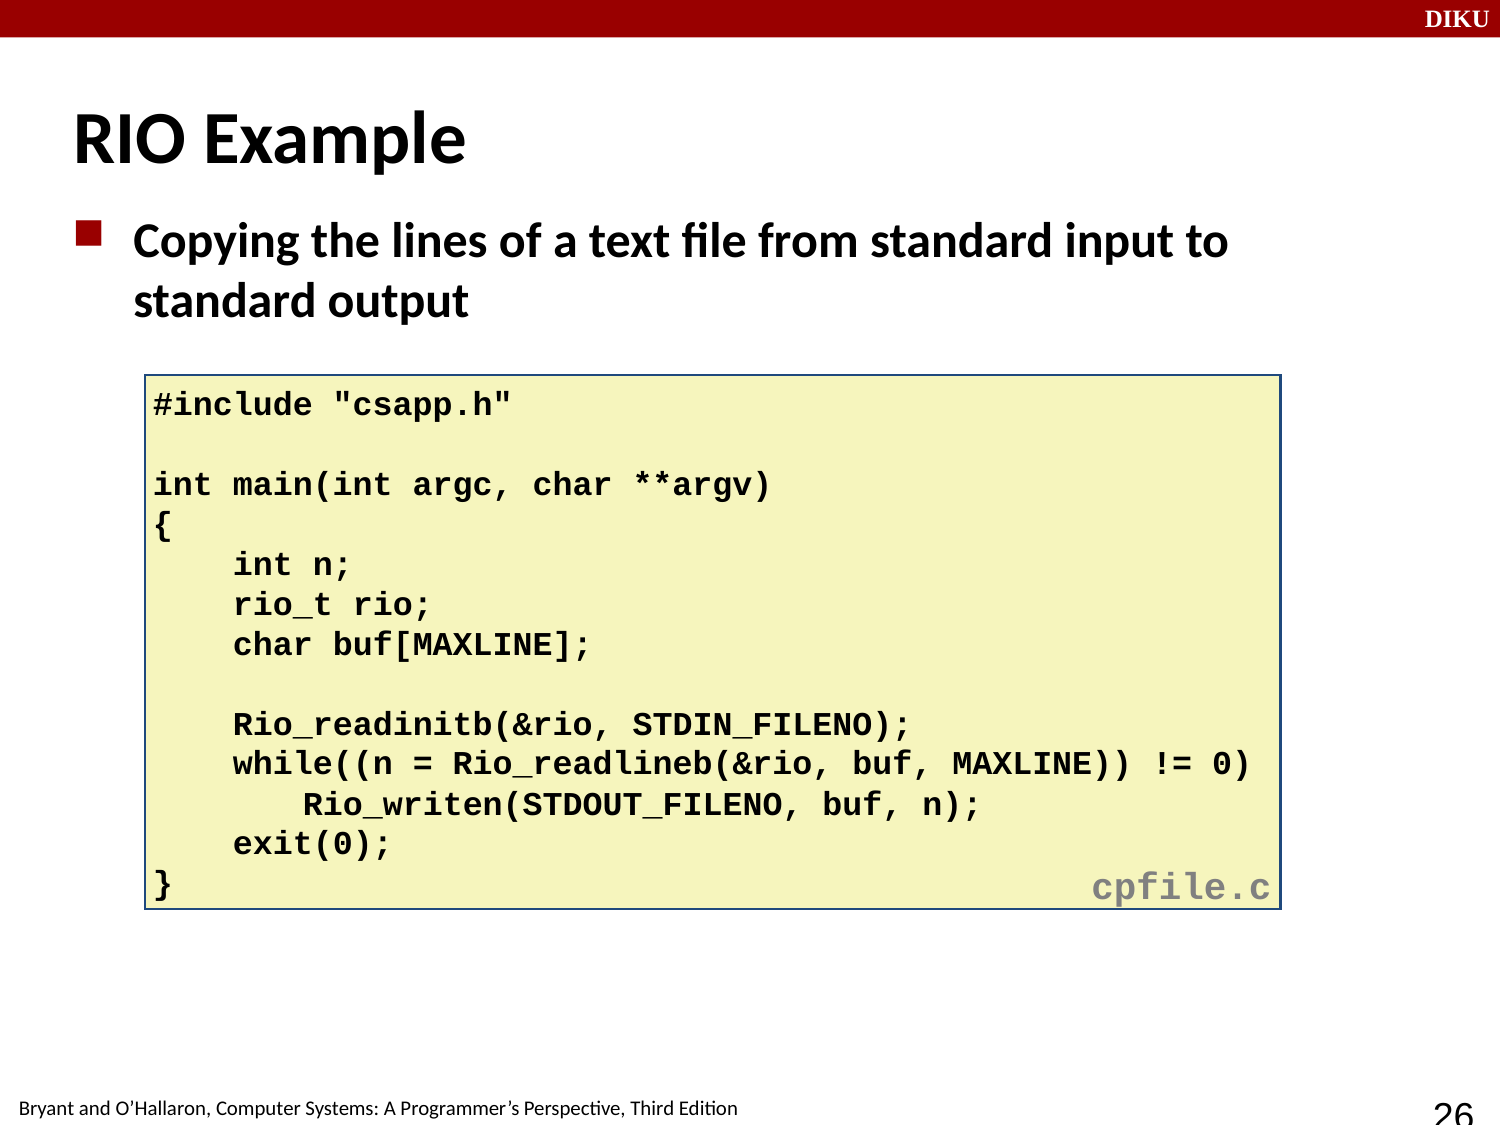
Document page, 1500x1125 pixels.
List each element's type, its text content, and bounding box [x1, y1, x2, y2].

text_box #include "csapp.h" int main(int argc, char **argv) { int n; rio_t rio; char buf[MAXLINE]; Rio_readinitb(&rio, STDIN_FILENO); while((n = Rio_readlineb(&rio, buf, MAXLINE)) != 0) Rio_writen(STDOUT_FILENO, buf, n); exit(0); } [145, 375, 1281, 909]
text_box RIO Example [58, 71, 1304, 197]
text_box cpfile.c [1076, 854, 1287, 915]
text_box Copying the lines of a text file from standard input to standard output [62, 200, 1425, 350]
